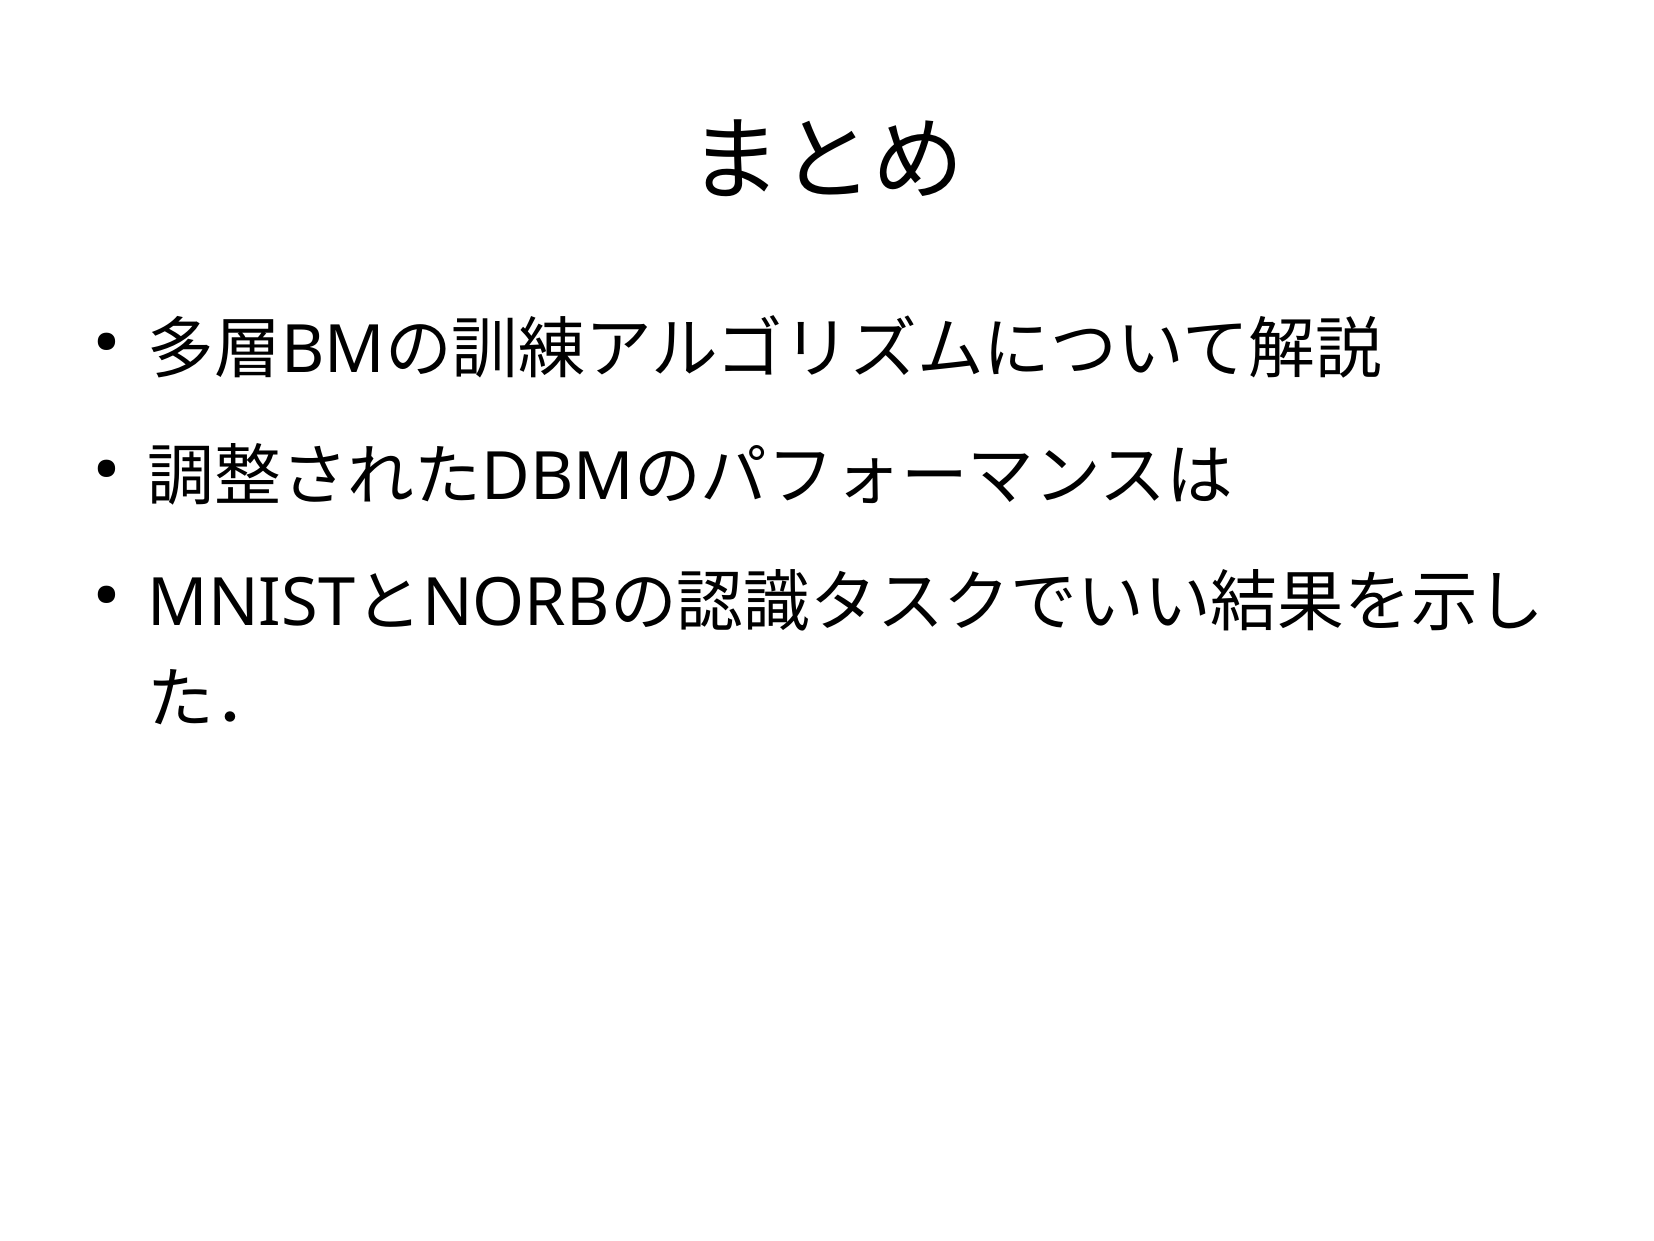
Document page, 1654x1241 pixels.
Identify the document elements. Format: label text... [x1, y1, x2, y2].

list 多層BMの訓練アルゴリズムについて解説 調整されたDBMのパフォーマンスは MNISTとNORBの認識タスクでいい結果を示した． [76, 295, 1565, 1114]
title まとめ [82, 56, 1571, 250]
